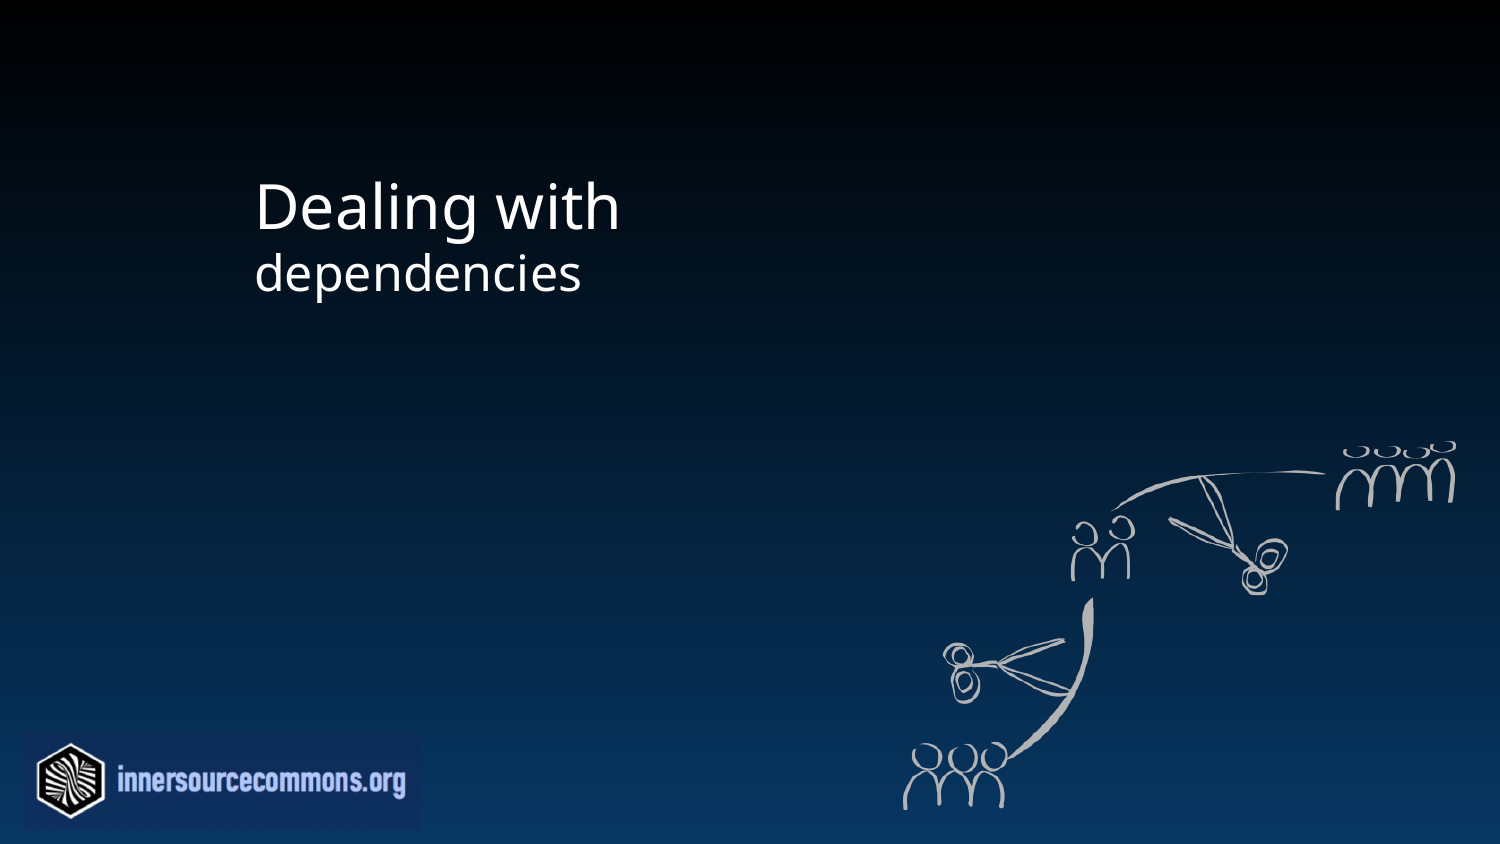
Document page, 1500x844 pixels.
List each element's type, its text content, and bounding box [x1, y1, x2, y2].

picture [903, 441, 1456, 810]
picture [23, 732, 420, 830]
text_box Dealing with dependencies [239, 151, 884, 239]
